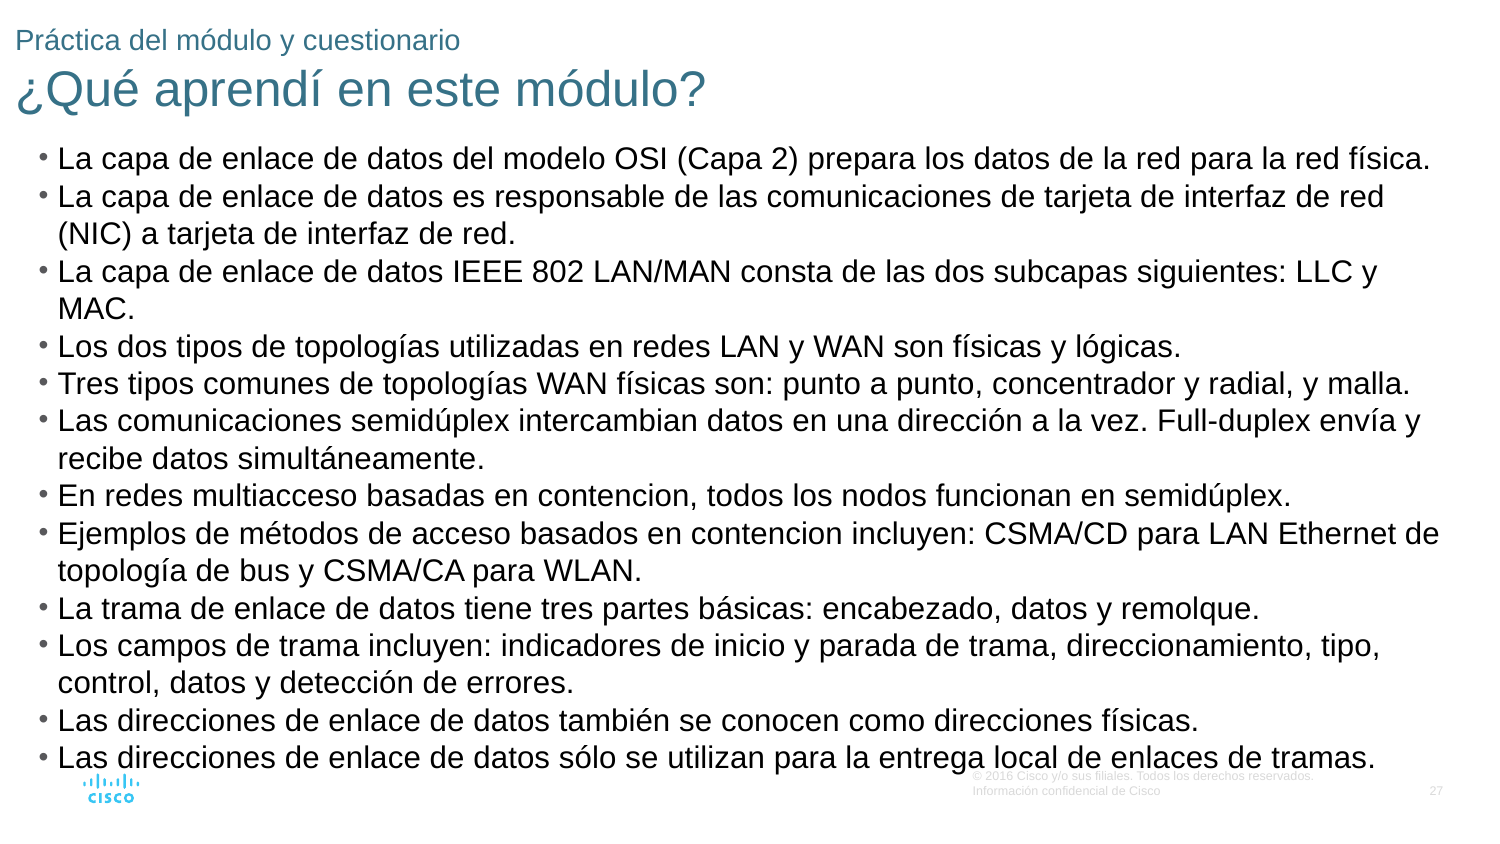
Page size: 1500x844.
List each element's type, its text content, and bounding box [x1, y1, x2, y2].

list La capa de enlace de datos del modelo OSI (Capa 2) prepara los datos de la red para la red física. La capa de enlace de datos es responsable de las comunicaciones de tarjeta de interfaz de red (NIC) a tarjeta de interfaz de red. La capa de enlace de datos IEEE 802 LAN/MAN consta de las dos subcapas siguientes: LLC y MAC. Los dos tipos de topologías utilizadas en redes LAN y WAN son físicas y lógicas. Tres tipos comunes de topologías WAN físicas son: punto a punto, concentrador y radial, y malla. Las comunicaciones semidúplex intercambian datos en una dirección a la vez. Full-duplex envía y recibe datos simultáneamente. En redes multiacceso basadas en contencion, todos los nodos funcionan en semidúplex. Ejemplos de métodos de acceso basados en contencion incluyen: CSMA/CD para LAN Ethernet de topología de bus y CSMA/CA para WLAN. La trama de enlace de datos tiene tres partes básicas: encabezado, datos y remolque. Los campos de trama incluyen: indicadores de inicio y parada de trama, direccionamiento, tipo, control, datos y detección de errores. Las direcciones de enlace de datos también se conocen como direcciones físicas. Las direcciones de enlace de datos sólo se utilizan para la entrega local de enlaces de tramas. [23, 131, 1476, 813]
title Práctica del módulo y cuestionario ¿Qué aprendí en este módulo? [0, 6, 1500, 131]
